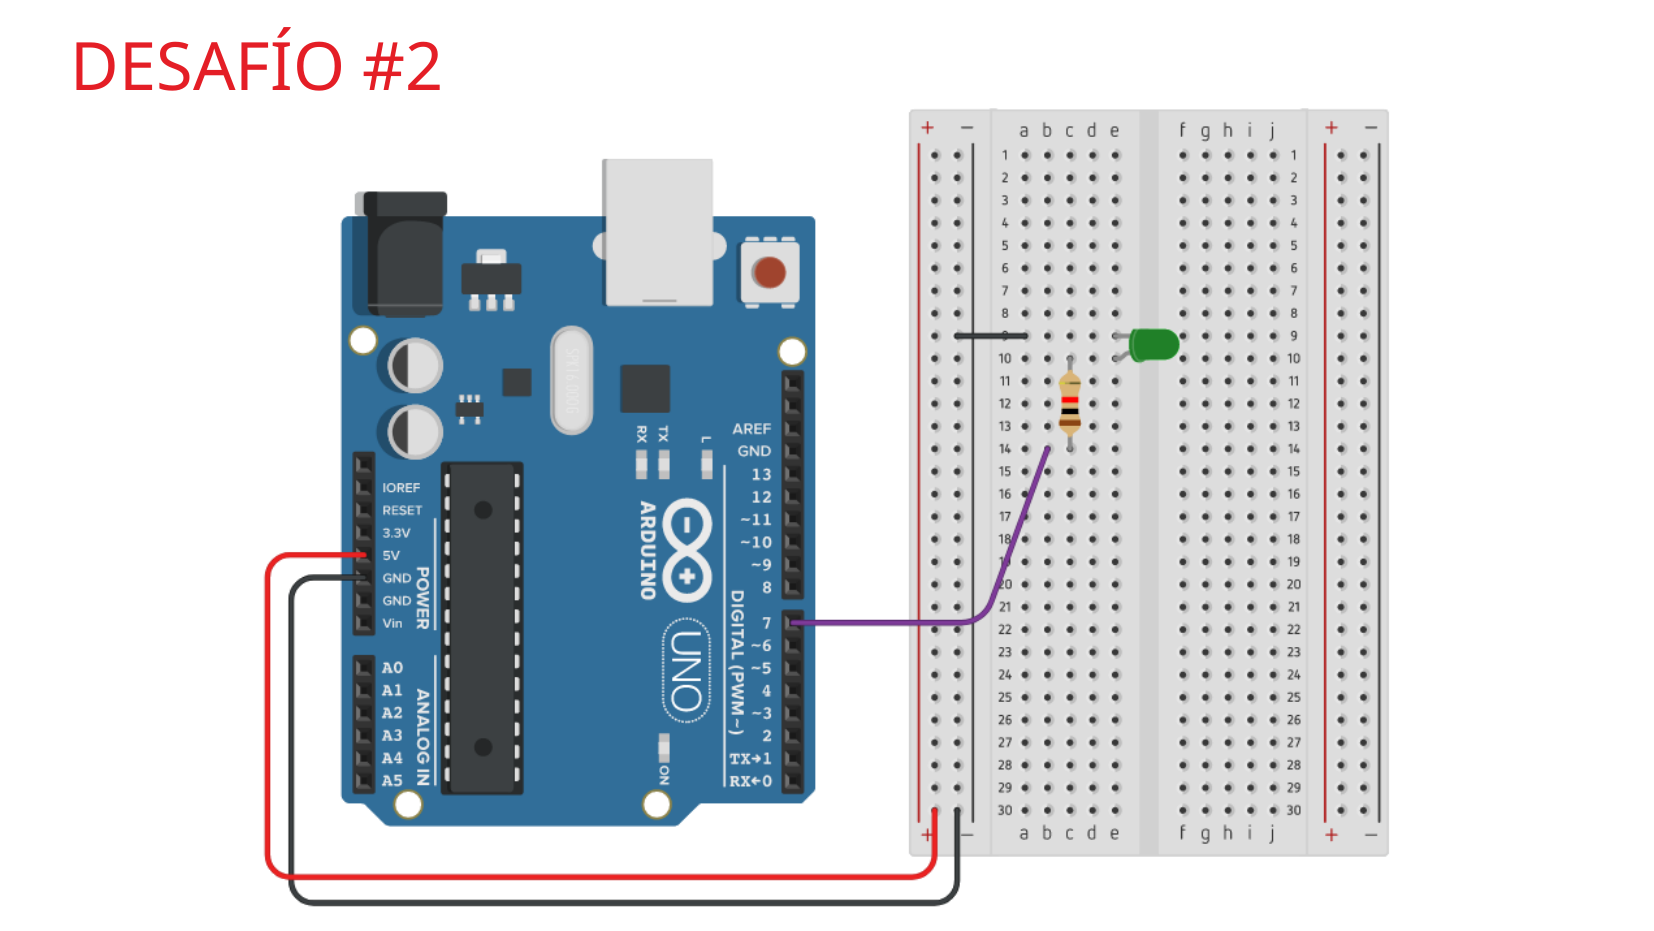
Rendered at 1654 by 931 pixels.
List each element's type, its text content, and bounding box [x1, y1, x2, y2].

picture [247, 94, 1406, 922]
title DESAFÍO #2 [70, 11, 1347, 118]
